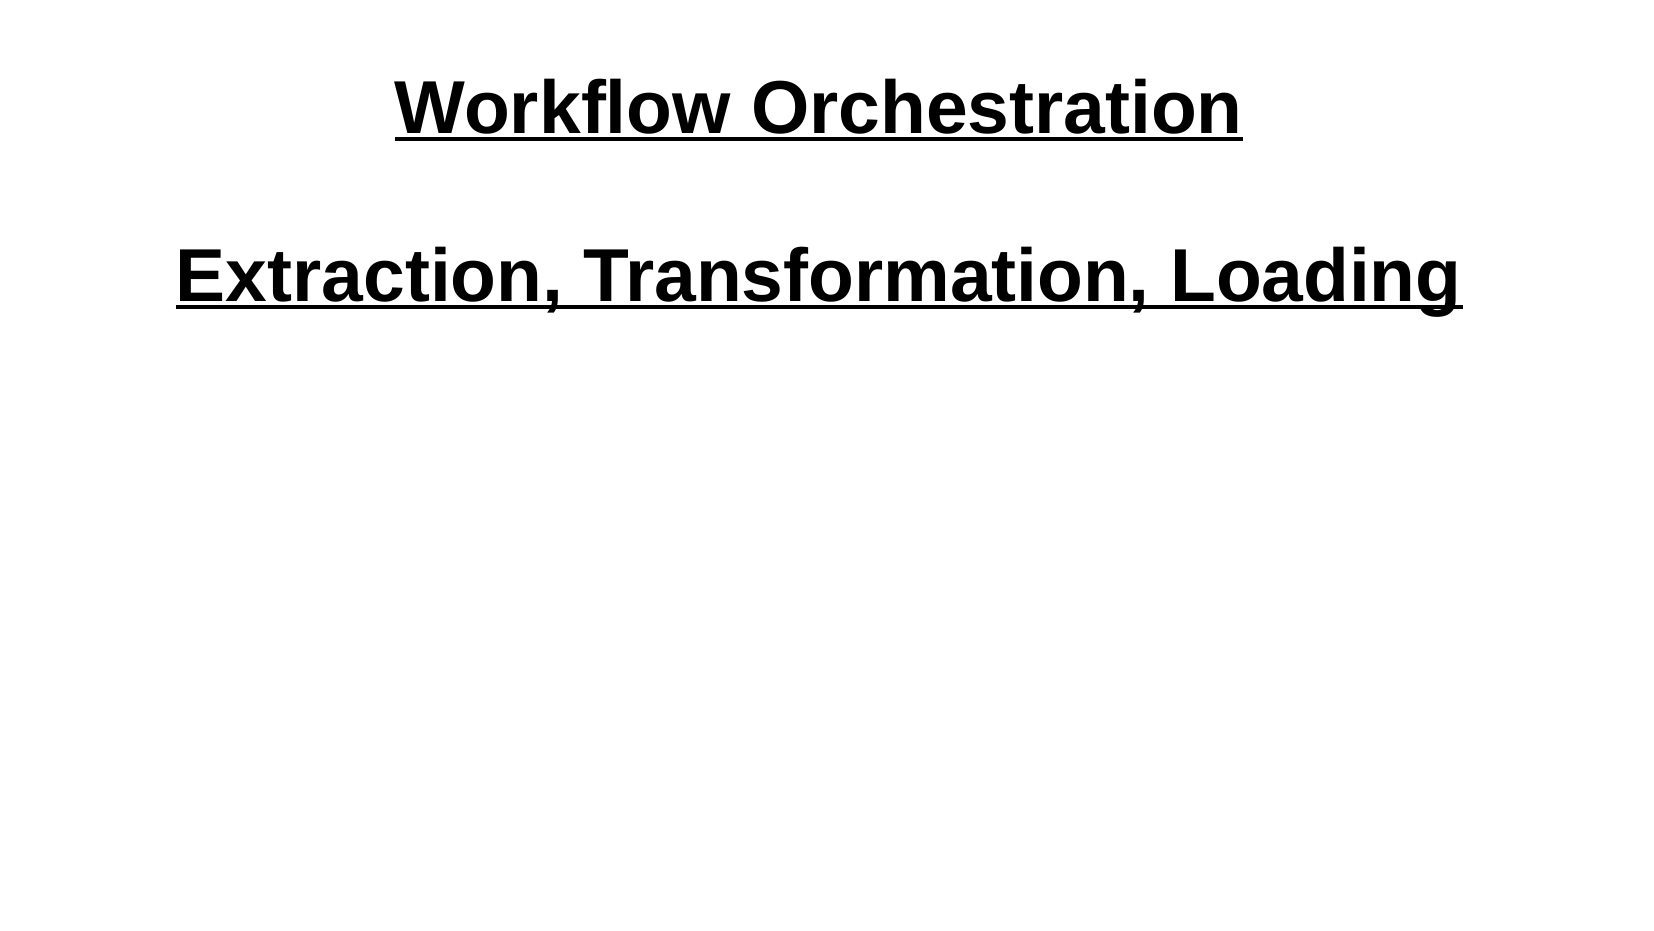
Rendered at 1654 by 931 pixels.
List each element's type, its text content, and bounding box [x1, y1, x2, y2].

title Workflow Orchestration Extraction, Transformation, Loading [75, 65, 1564, 318]
